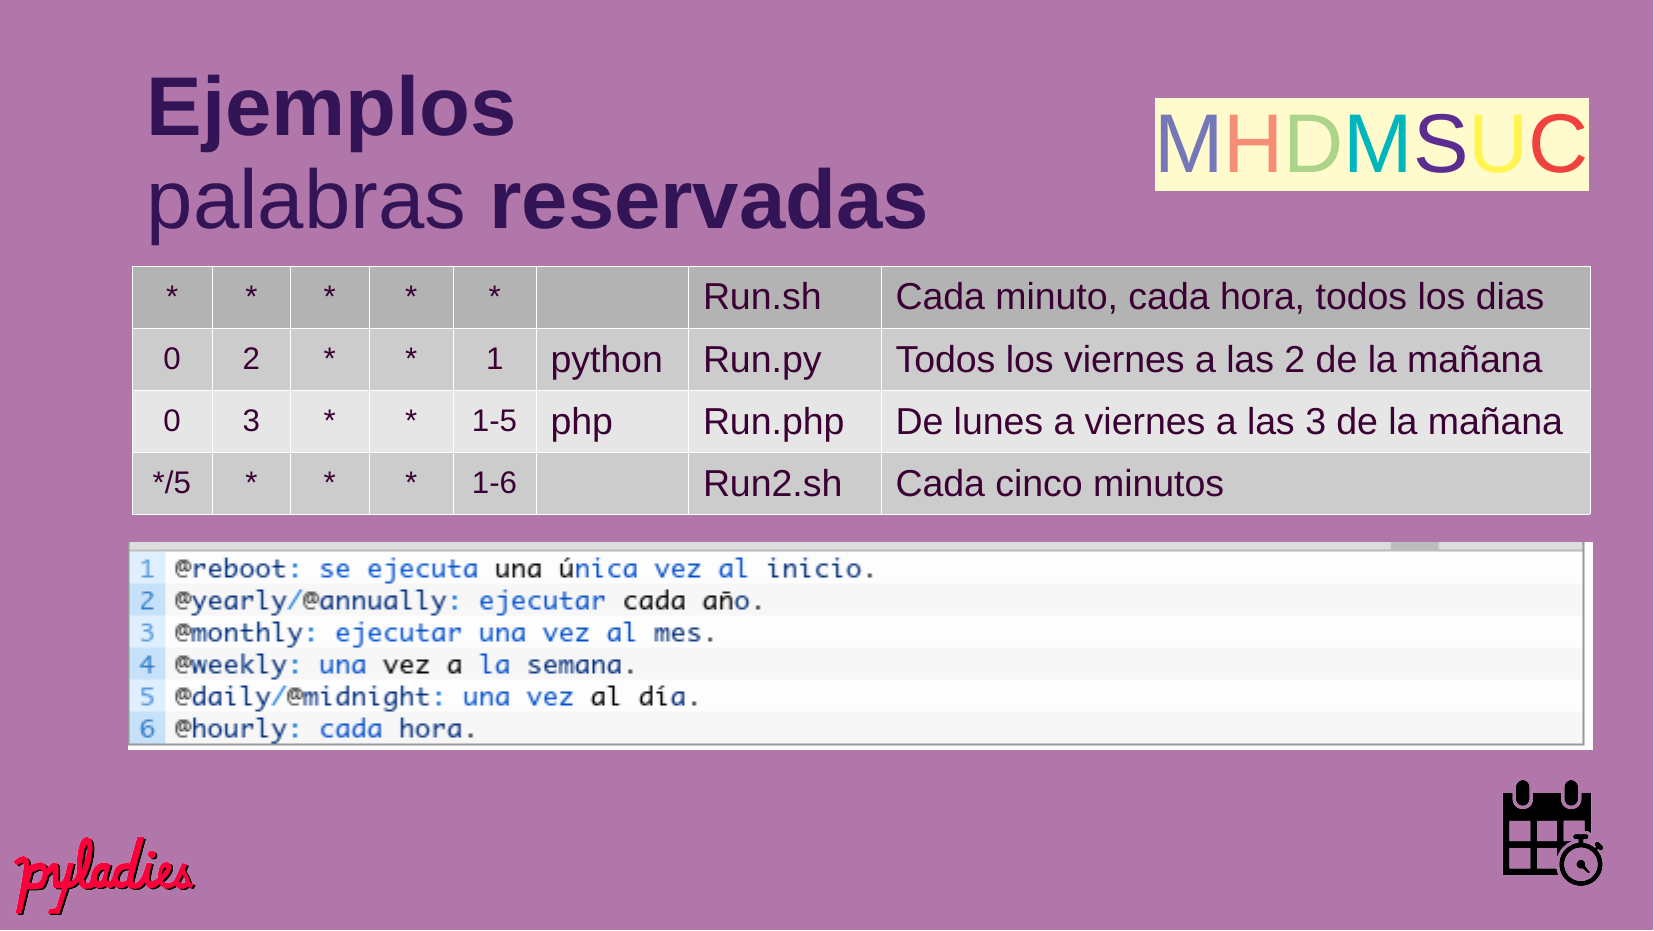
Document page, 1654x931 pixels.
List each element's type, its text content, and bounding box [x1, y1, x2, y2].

table_cell Run.py [689, 329, 881, 390]
text_box MHDMSUC [1125, 97, 1589, 191]
table_cell php [537, 391, 688, 452]
table_cell * [370, 453, 453, 514]
table_header * [291, 267, 369, 328]
picture [128, 542, 1593, 751]
table_header Cada minuto, cada hora, todos los dias [882, 267, 1590, 328]
table_cell 0 [133, 391, 212, 452]
table_cell * [291, 453, 369, 514]
table_header * [370, 267, 453, 328]
table_cell * [291, 391, 369, 452]
table_header * [213, 267, 290, 328]
picture [13, 837, 196, 916]
table_cell Run2.sh [689, 453, 881, 514]
table_cell [537, 453, 688, 514]
table_cell 1 [454, 329, 536, 390]
picture [1500, 780, 1606, 886]
table_cell 1-6 [454, 453, 536, 514]
table_cell 0 [133, 329, 212, 390]
title Ejemplos palabras reservadas [146, 49, 1636, 257]
table_header * [133, 267, 212, 328]
table_cell */5 [133, 453, 212, 514]
table_cell 1-5 [454, 391, 536, 452]
table_cell * [370, 329, 453, 390]
table_cell Cada cinco minutos [882, 453, 1590, 514]
table_cell 2 [213, 329, 290, 390]
table_cell * [370, 391, 453, 452]
table_header * [454, 267, 536, 328]
table_cell De lunes a viernes a las 3 de la mañana [882, 391, 1590, 452]
table_cell * [291, 329, 369, 390]
table_header [537, 267, 688, 328]
table_cell * [213, 453, 290, 514]
table_cell 3 [213, 391, 290, 452]
table_cell python [537, 329, 688, 390]
table_cell Todos los viernes a las 2 de la mañana [882, 329, 1590, 390]
table_cell Run.php [689, 391, 881, 452]
table_header Run.sh [689, 267, 881, 328]
